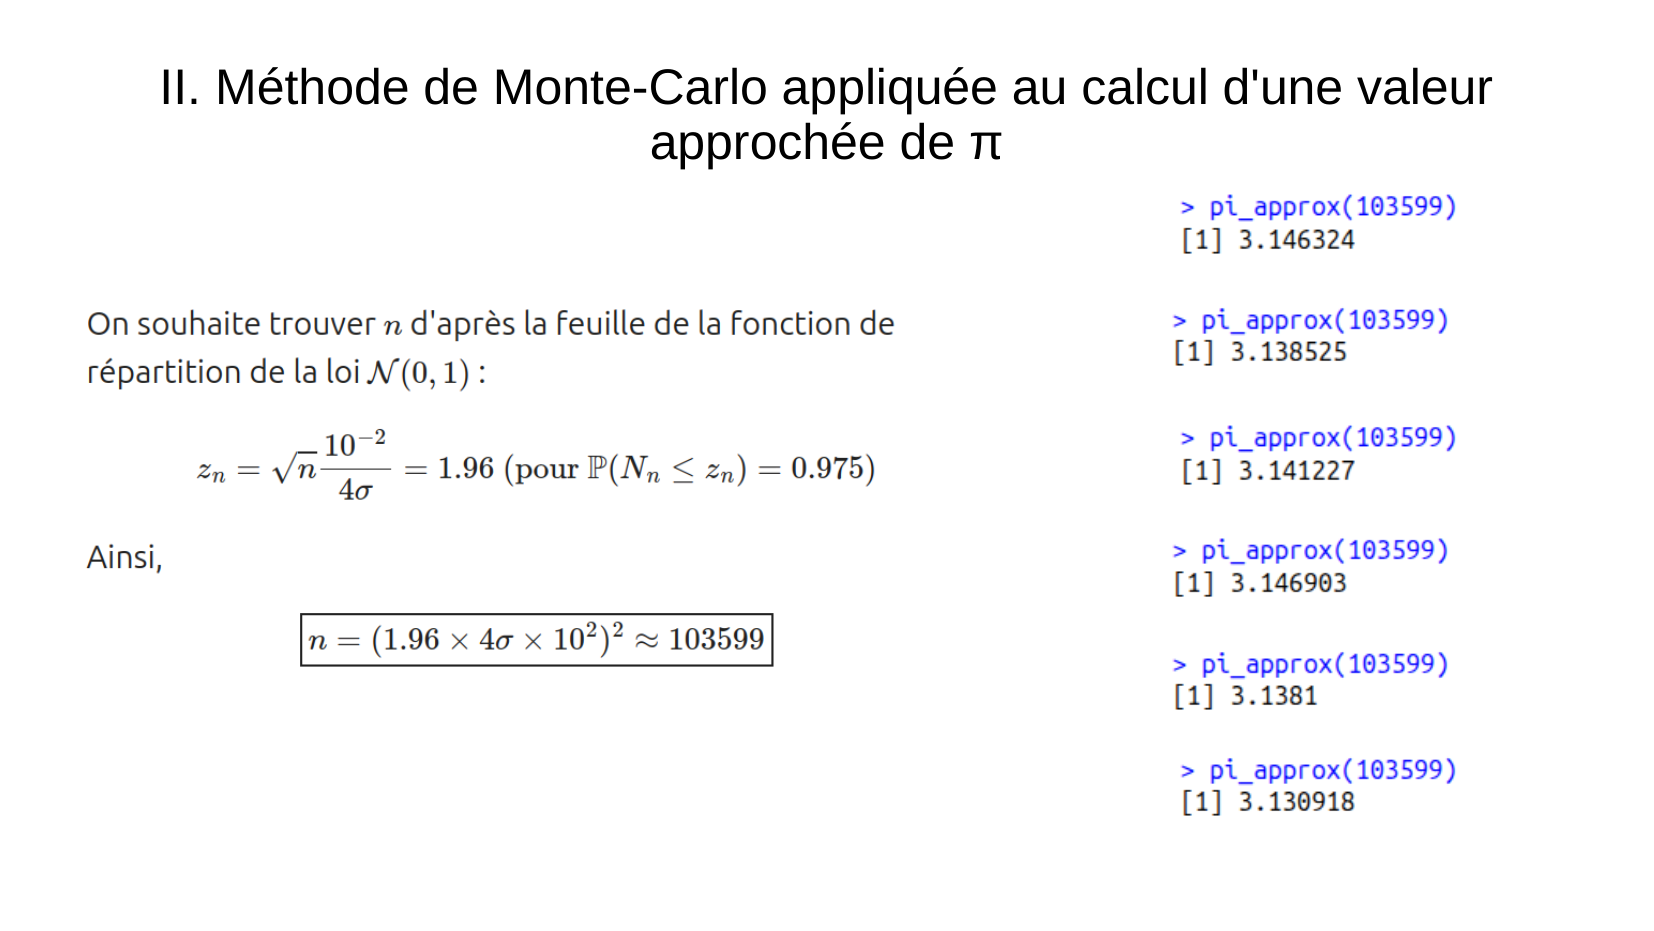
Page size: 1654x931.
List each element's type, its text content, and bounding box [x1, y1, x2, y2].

picture [1162, 531, 1455, 601]
picture [1170, 749, 1463, 819]
picture [1162, 299, 1455, 369]
picture [1162, 643, 1455, 713]
picture [1170, 418, 1463, 488]
picture [72, 292, 901, 672]
title II. Méthode de Monte-Carlo appliquée au calcul d'une valeur approchée de π [82, 37, 1571, 193]
picture [1170, 187, 1463, 257]
